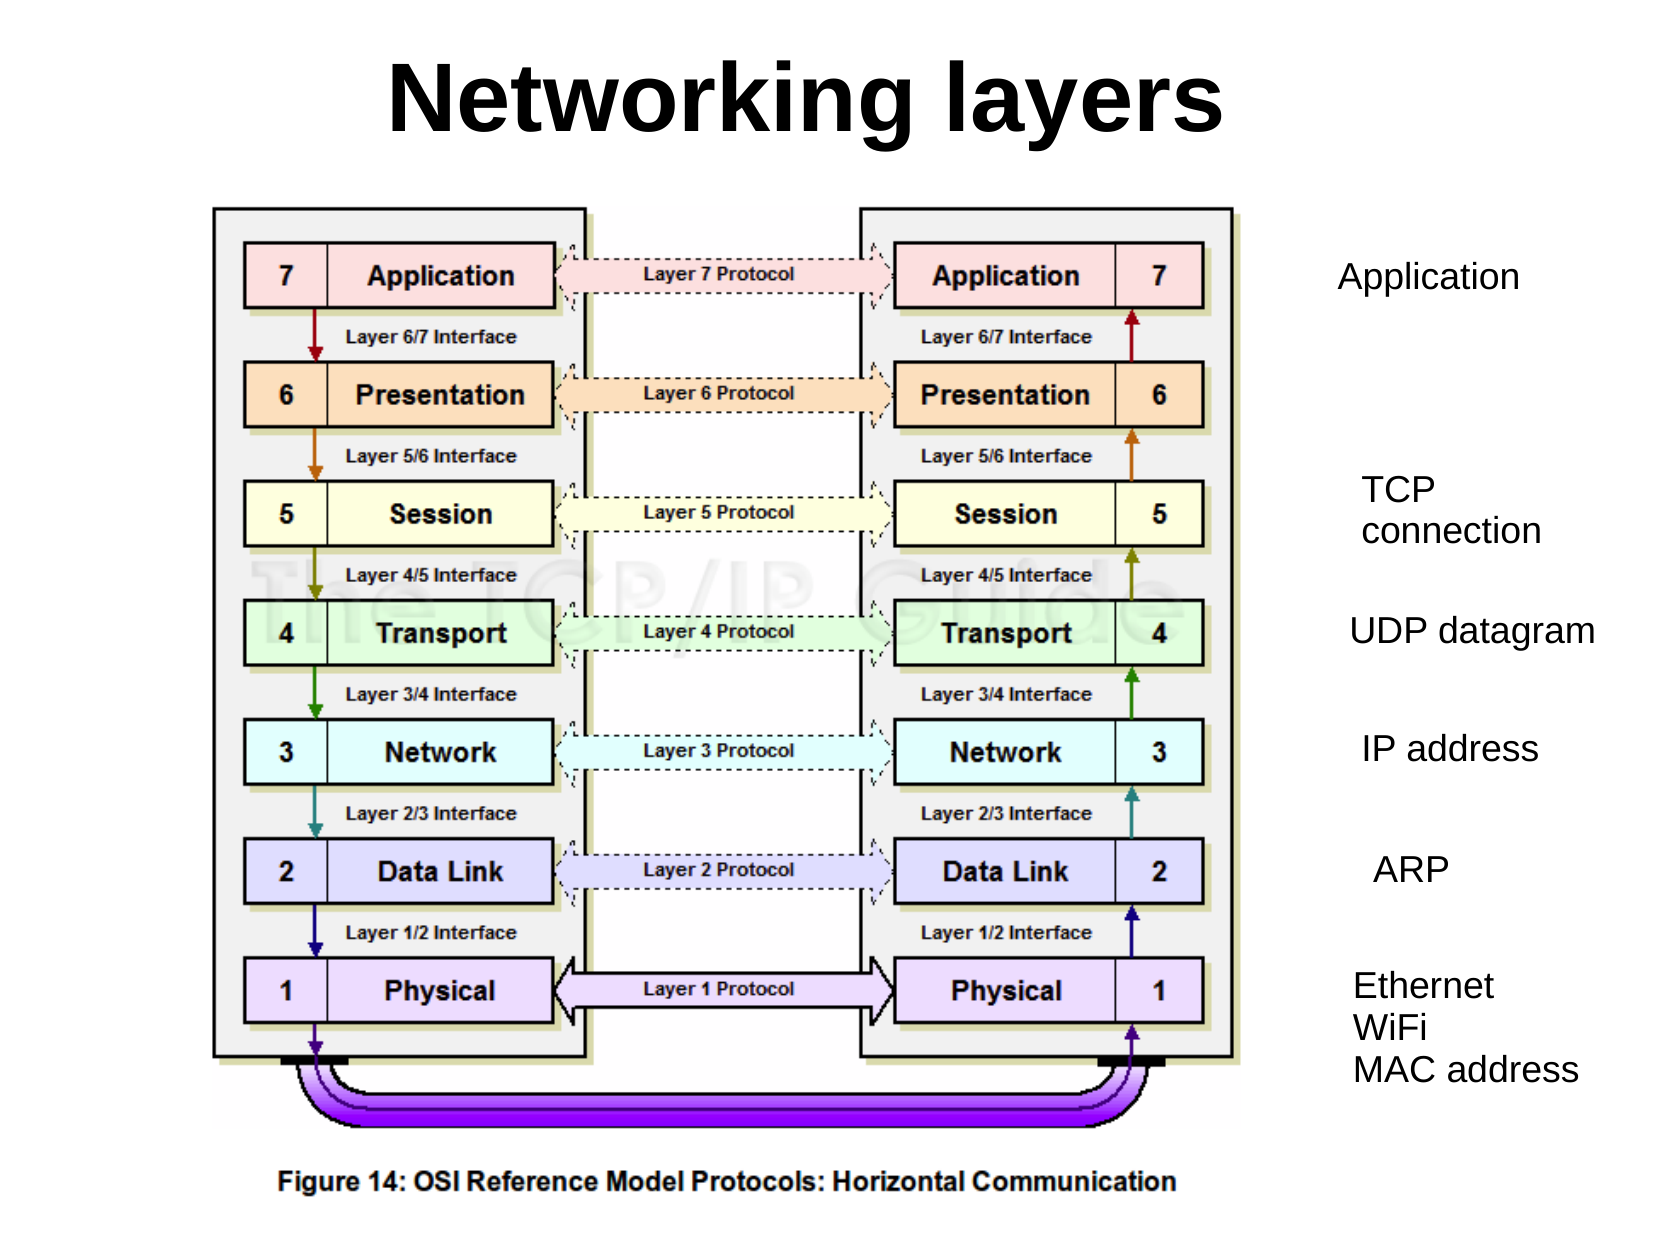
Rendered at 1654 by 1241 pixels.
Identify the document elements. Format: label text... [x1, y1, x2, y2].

text_box ARP [1358, 840, 1615, 898]
text_box TCP connection [1346, 460, 1617, 560]
text_box Application [1323, 248, 1536, 305]
picture [206, 199, 1251, 1205]
text_box UDP datagram [1334, 602, 1612, 660]
title Networking layers [187, 42, 1425, 153]
text_box IP address [1346, 720, 1555, 778]
text_box Ethernet WiFi MAC address [1338, 956, 1595, 1098]
